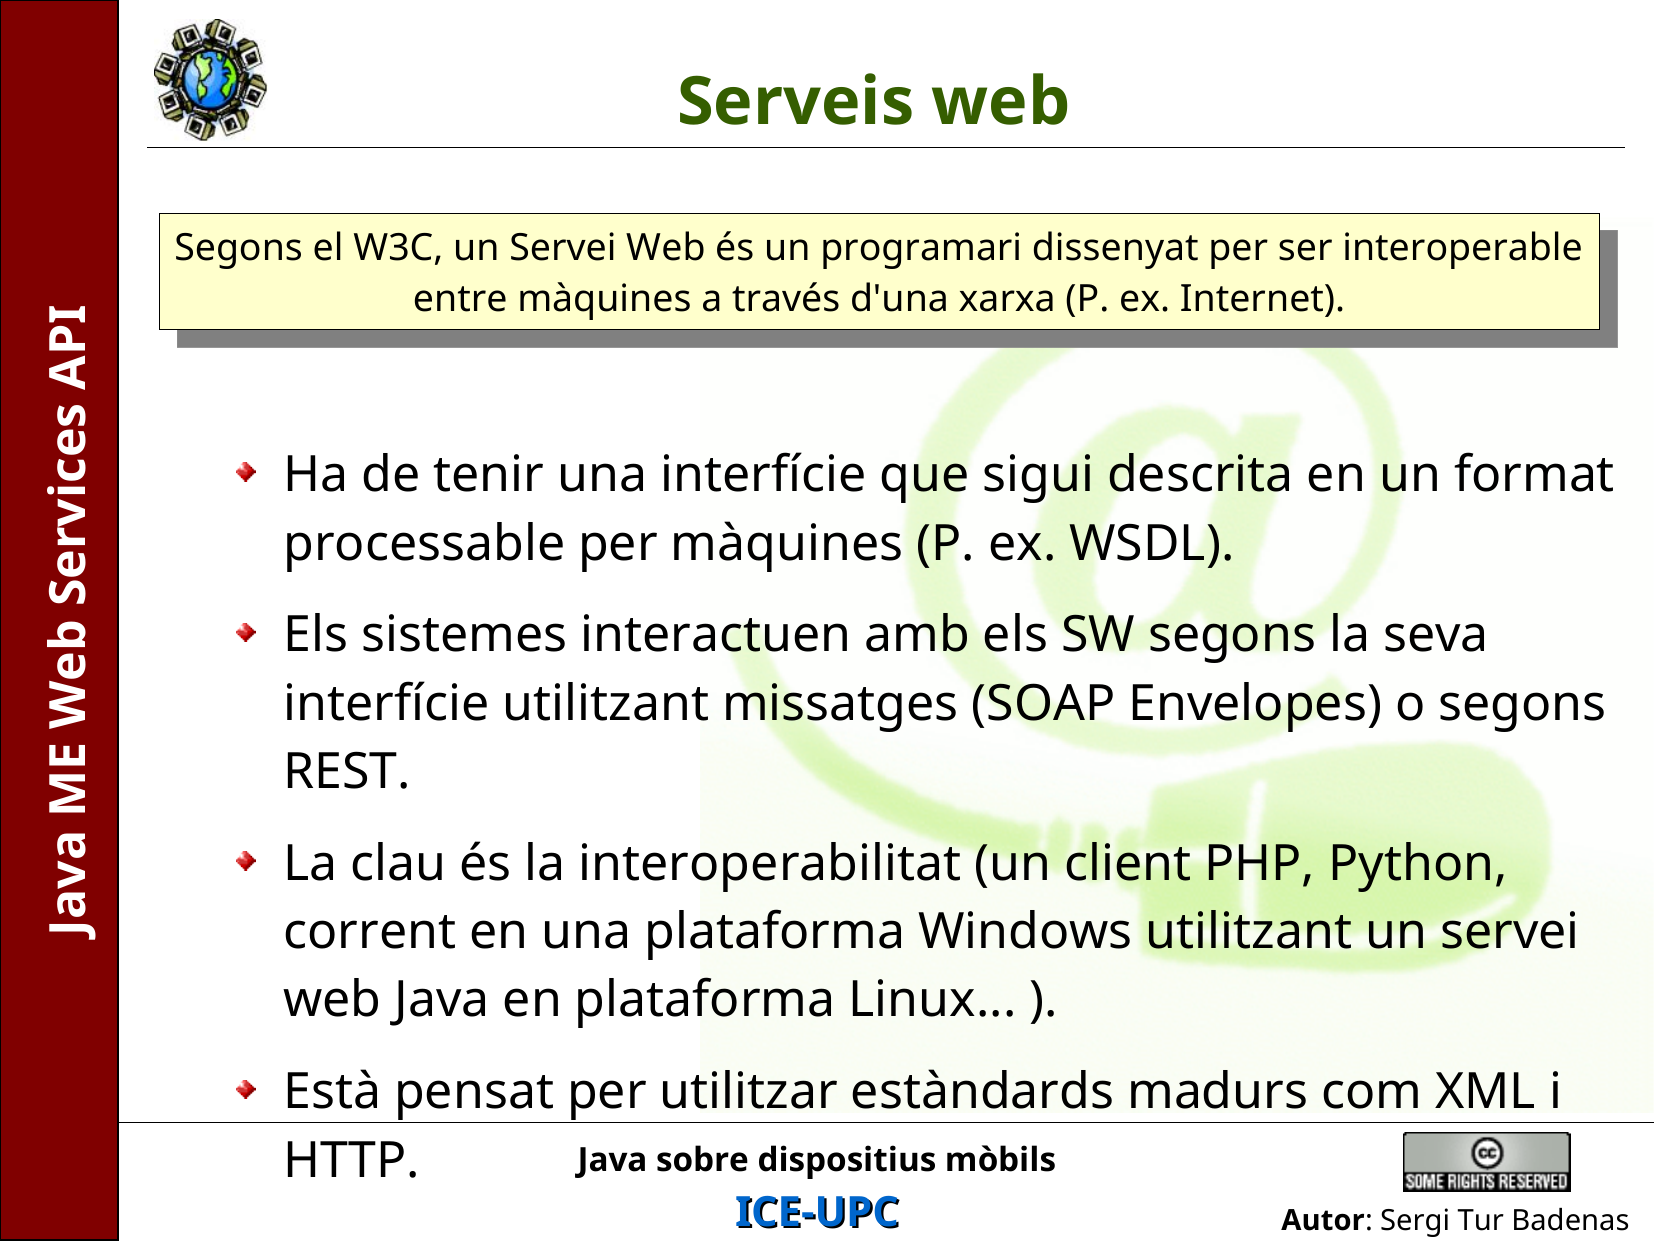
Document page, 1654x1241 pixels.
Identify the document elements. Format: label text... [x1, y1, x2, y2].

picture [796, 1095, 809, 1105]
picture [154, 19, 268, 56]
picture [1208, 1093, 1223, 1105]
picture [700, 217, 1654, 1113]
picture [1181, 1095, 1194, 1105]
picture [1066, 1093, 1081, 1105]
title Serveis web [129, 56, 1619, 141]
picture [928, 1095, 941, 1105]
picture [1017, 1095, 1030, 1105]
picture [987, 1093, 1002, 1105]
picture [1352, 1093, 1368, 1105]
picture [236, 1093, 256, 1099]
list Ha de tenir una interfície que sigui descrita en un format processable per màquines (P. ex. WSDL). Els sistemes interactuen amb els SW segons la seva interfície utilitzant missatges (SOAP Envelopes) o segons REST. La clau és la interoperabilitat (un client PHP, Python, corrent en una plataforma Windows utilitzant un servei web Java en plataforma Linux... ). Està pensat per utilitzar estàndards madurs com XML i HTTP. [141, 242, 1630, 1093]
picture [1403, 1132, 1571, 1192]
picture [1483, 1093, 1490, 1101]
picture [1240, 1093, 1254, 1105]
text_box Segons el W3C, un Servei Web és un programari dissenyat per ser interoperable entre màquines a través d'una xarxa (P. ex. Internet). [159, 213, 1600, 318]
